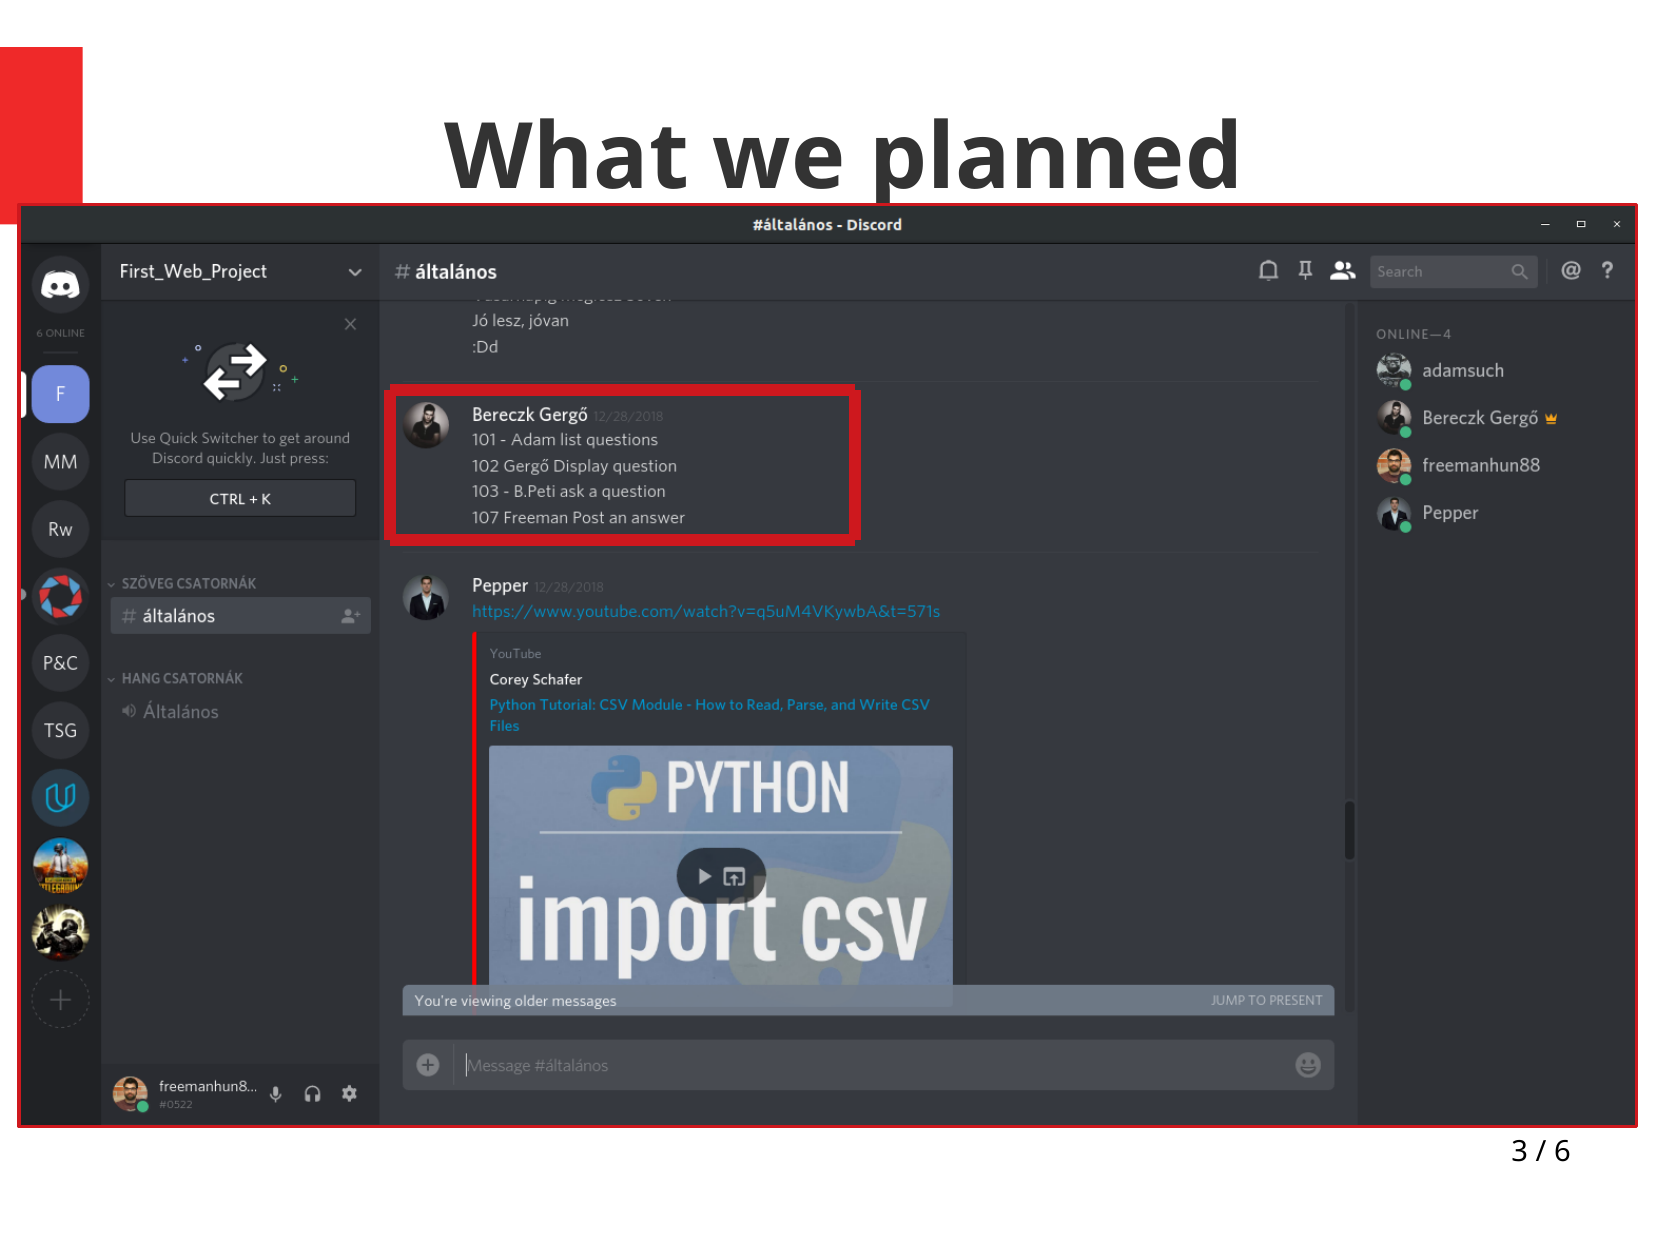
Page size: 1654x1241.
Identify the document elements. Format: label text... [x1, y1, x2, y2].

picture [20, 205, 1636, 1126]
title What we planned [118, 49, 1571, 203]
